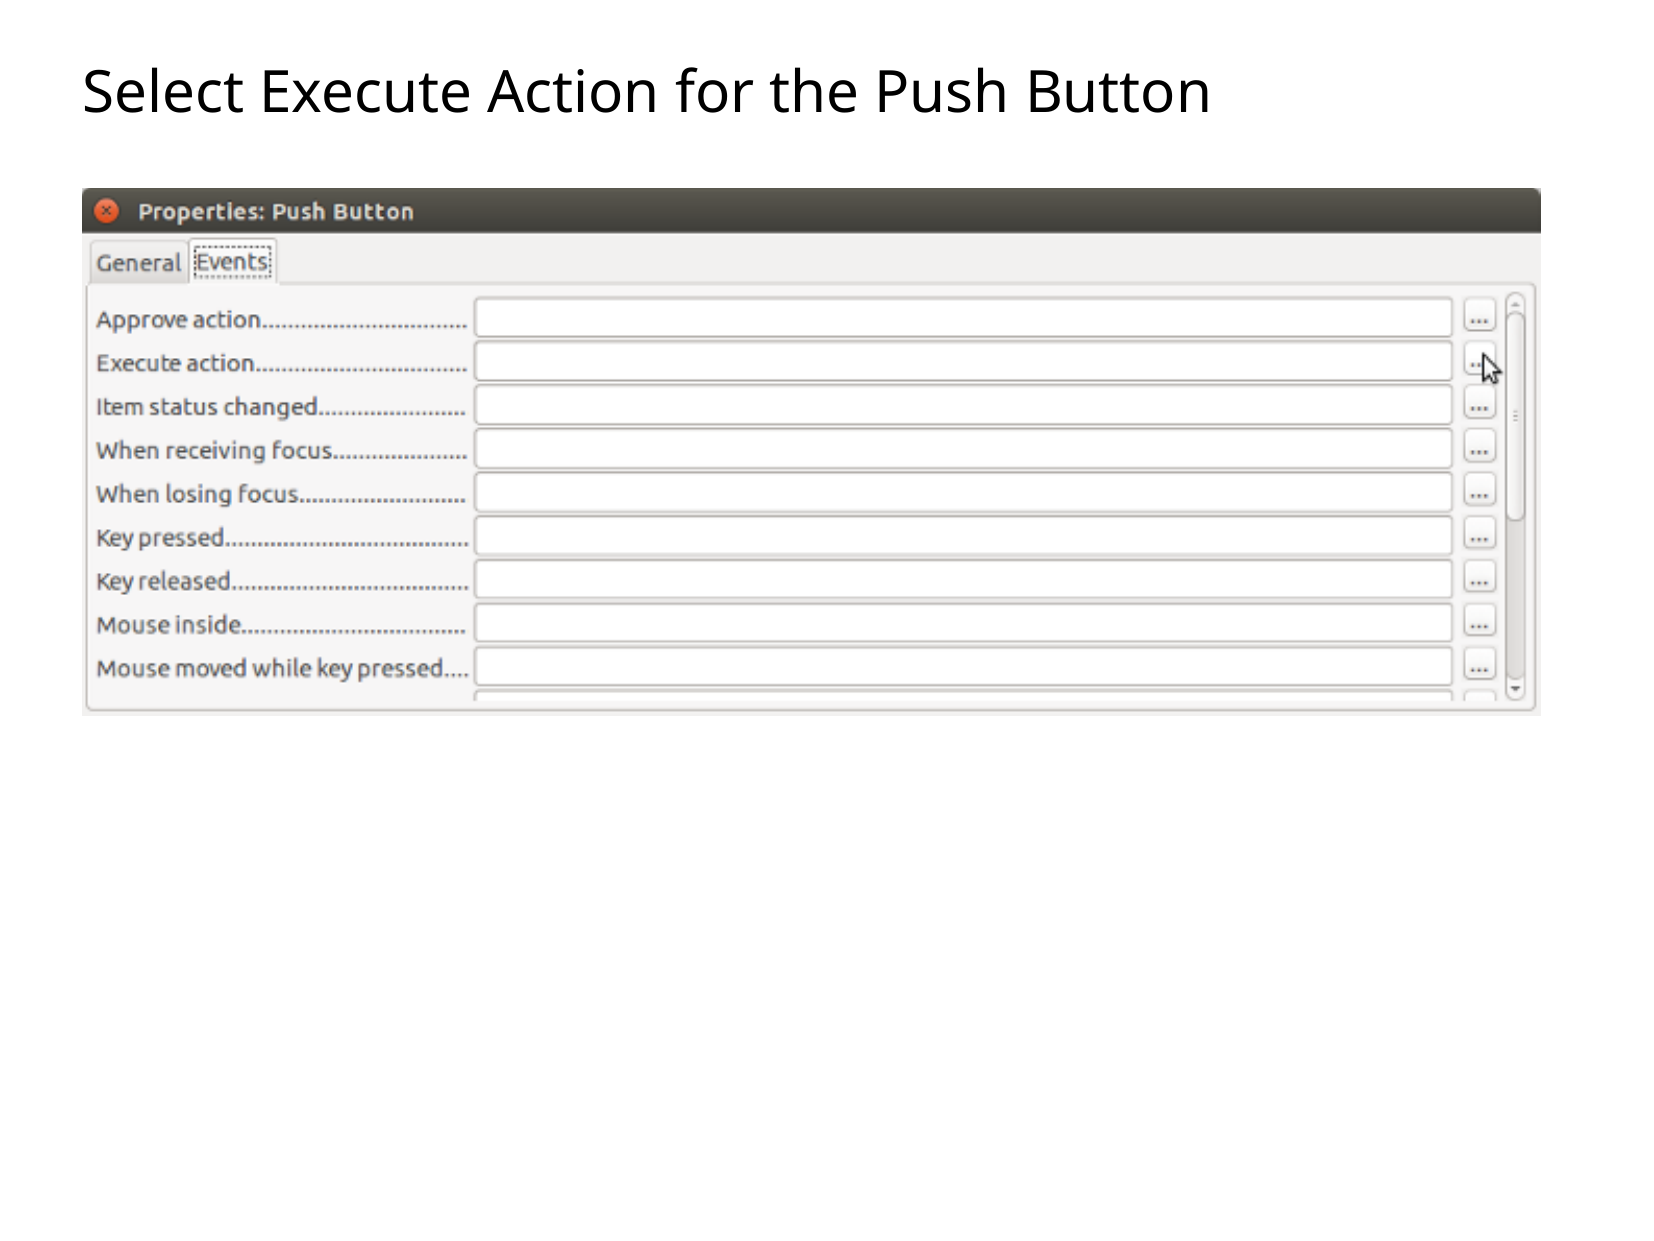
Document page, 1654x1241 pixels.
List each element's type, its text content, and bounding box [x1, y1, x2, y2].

title Select Execute Action for the Push Button [82, 49, 1571, 130]
picture [82, 188, 1541, 716]
